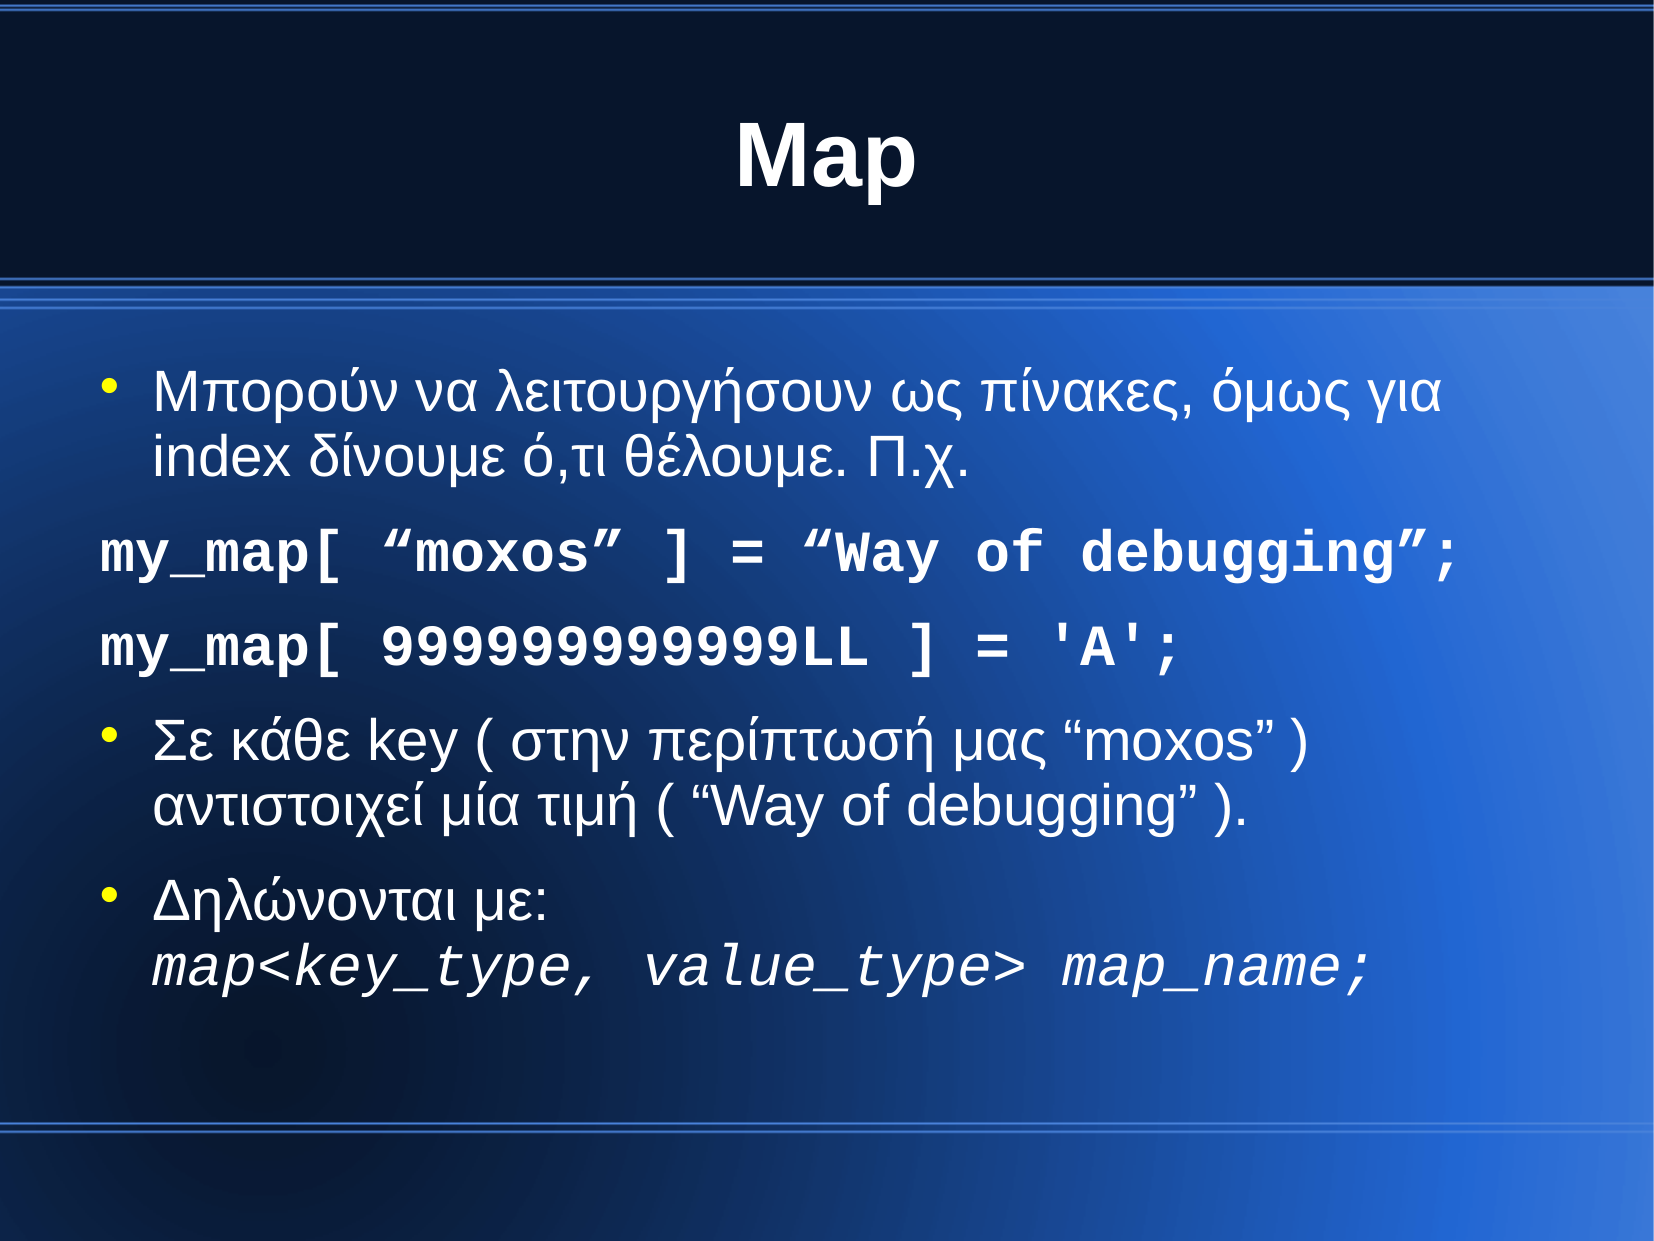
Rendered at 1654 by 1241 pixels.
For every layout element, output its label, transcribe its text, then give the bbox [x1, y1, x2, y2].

title Map [82, 49, 1571, 257]
picture [0, 0, 1654, 1241]
list Μπορούν να λειτουργήσουν ως πίνακες, όμως για index δίνουμε ό,τι θέλουμε. Π.χ. my_map[ “moxos” ] = “Way of debugging”; my_map[ 999999999999LL ] = 'Α'; Σε κάθε key ( στην περίπτωσή μας “moxos” ) αντιστοιχεί μία τιμή ( “Way of debugging” ). Δηλώνονται με: map<key_type, value_type> map_name; [82, 355, 1571, 1174]
